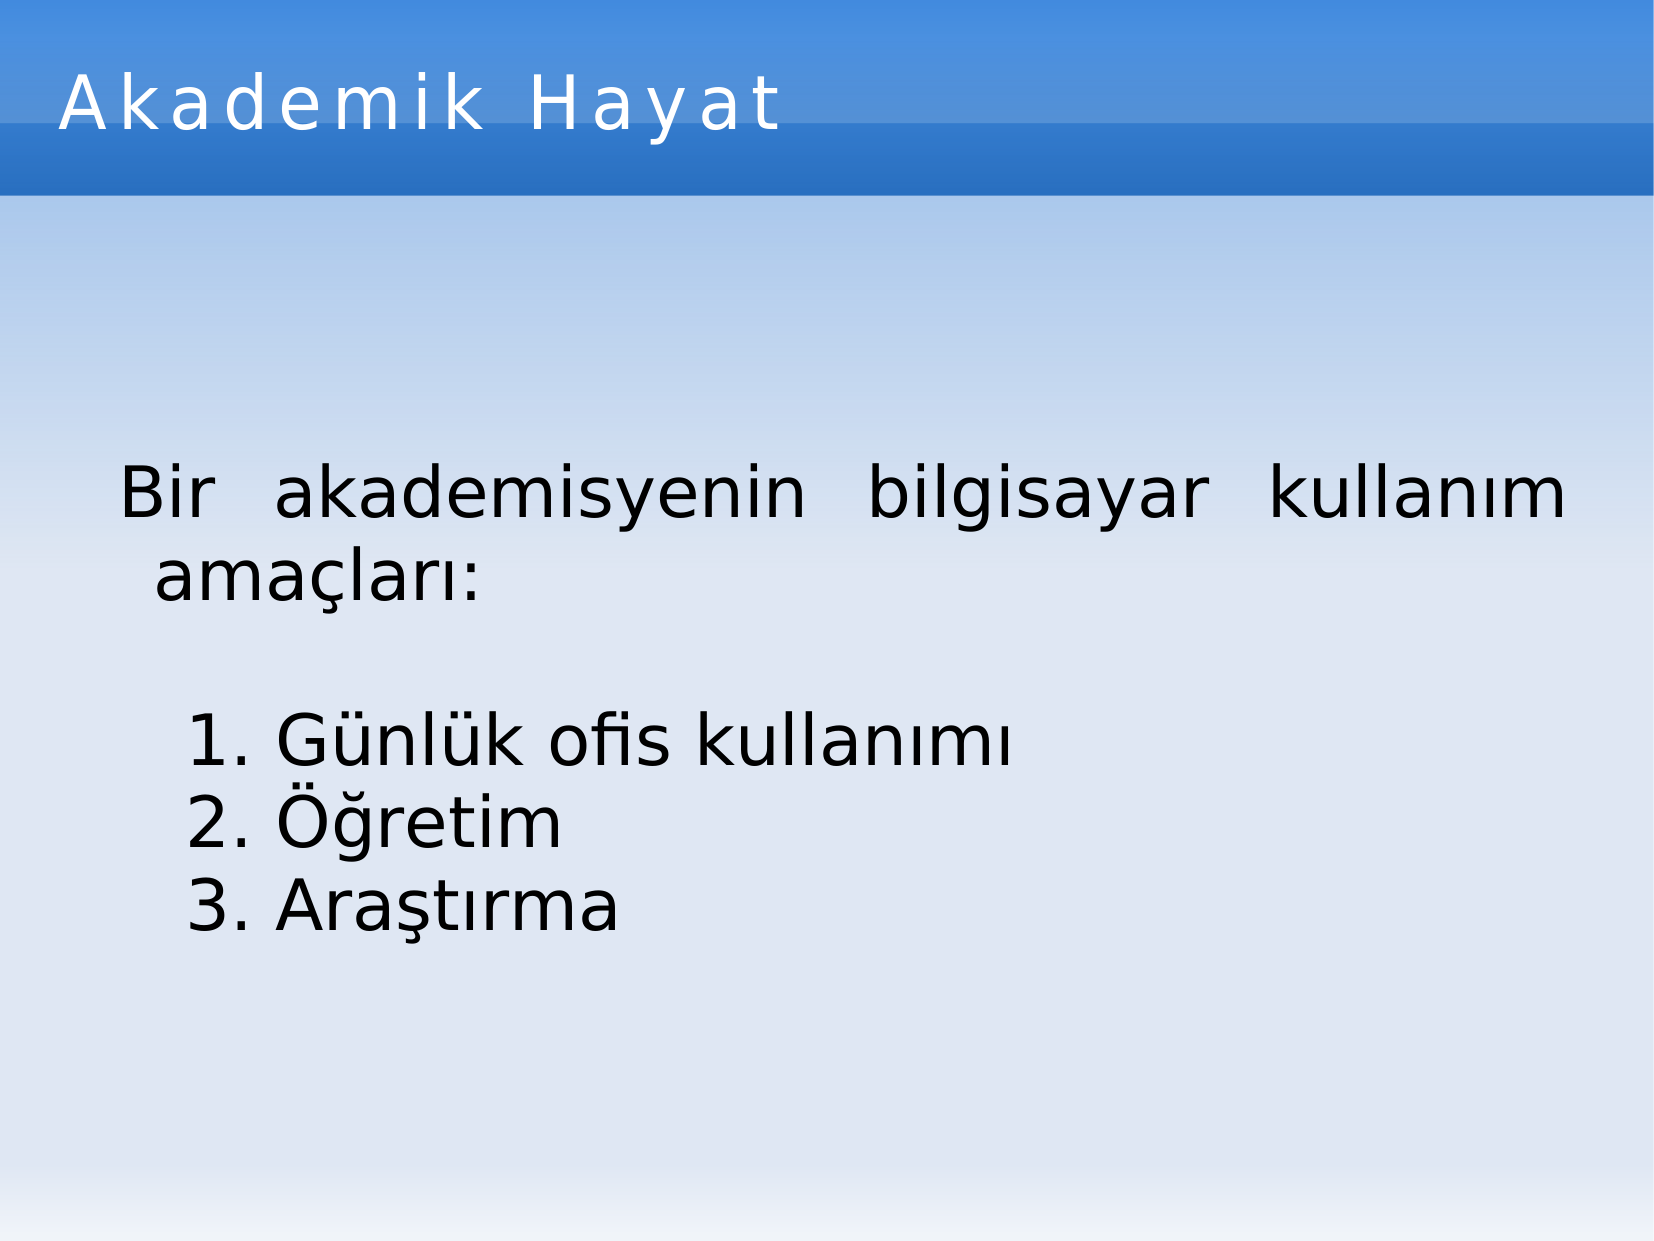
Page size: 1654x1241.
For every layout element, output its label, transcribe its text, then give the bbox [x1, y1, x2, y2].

title Akademik Hayat [59, 36, 1270, 171]
picture [0, 0, 1654, 1241]
subtitle Bir akademisyenin bilgisayar kullanım amaçları: 1. Günlük ofis kullanımı 2. Öğretim 3. Araştırma [82, 297, 1571, 1102]
